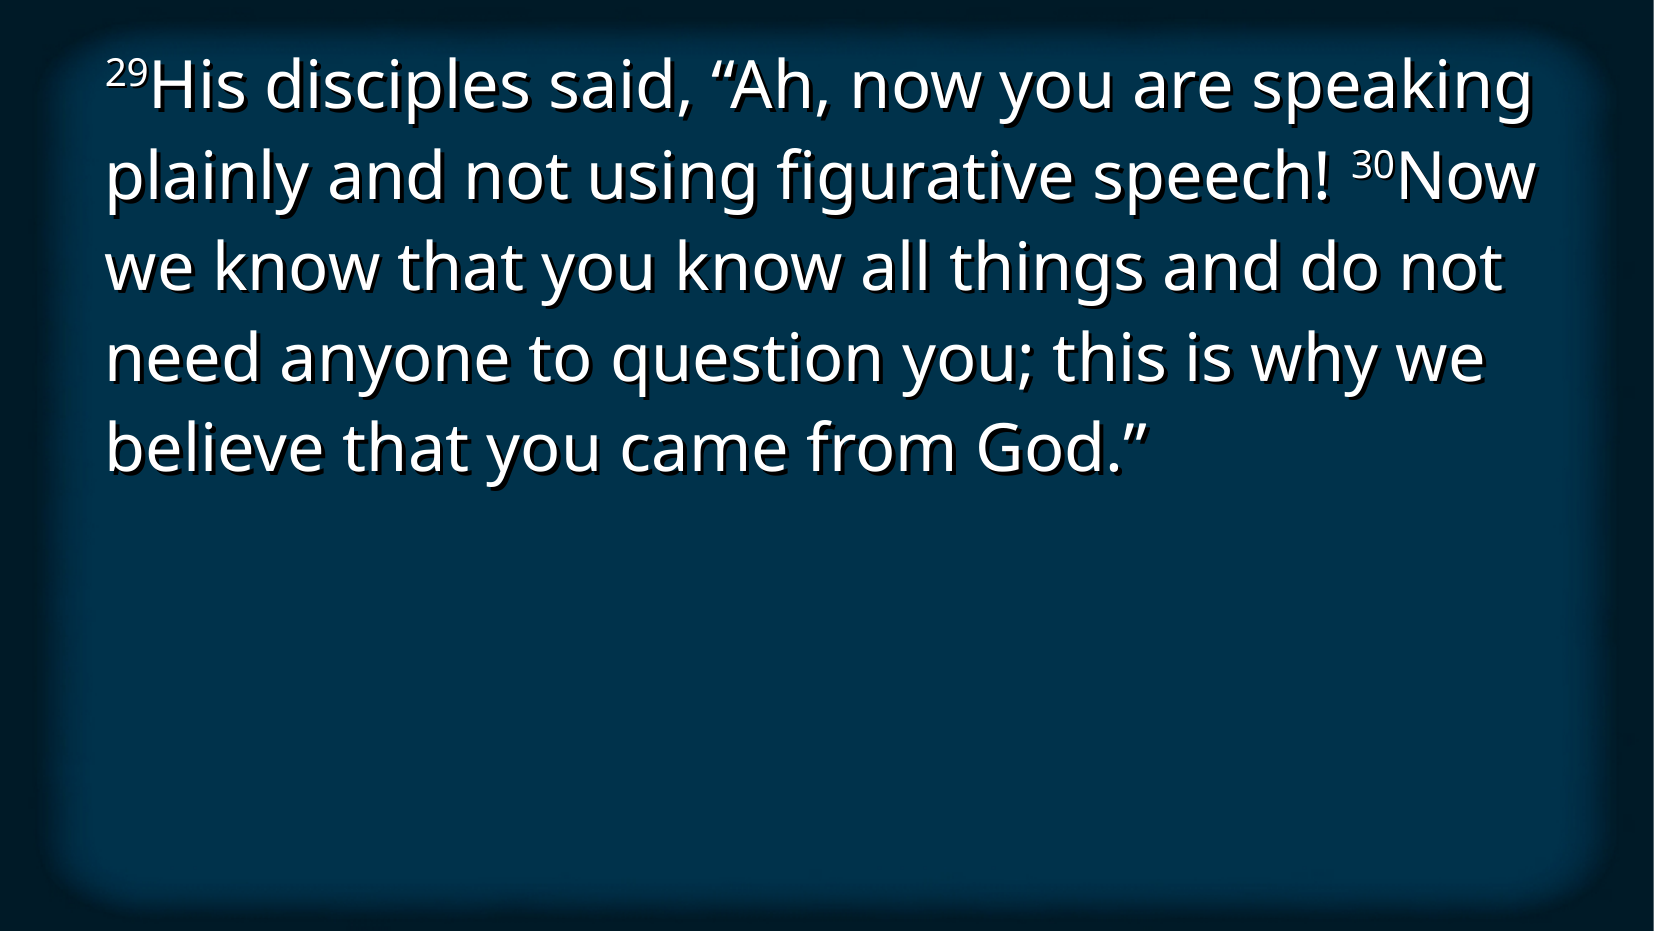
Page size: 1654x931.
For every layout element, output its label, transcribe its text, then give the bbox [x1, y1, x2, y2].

picture [0, 0, 1654, 931]
text_box 29His disciples said, “Ah, now you are speaking plainly and not using figurative speech! 30Now we know that you know all things and do not need anyone to question you; this is why we believe that you came from God.” [90, 30, 1576, 489]
